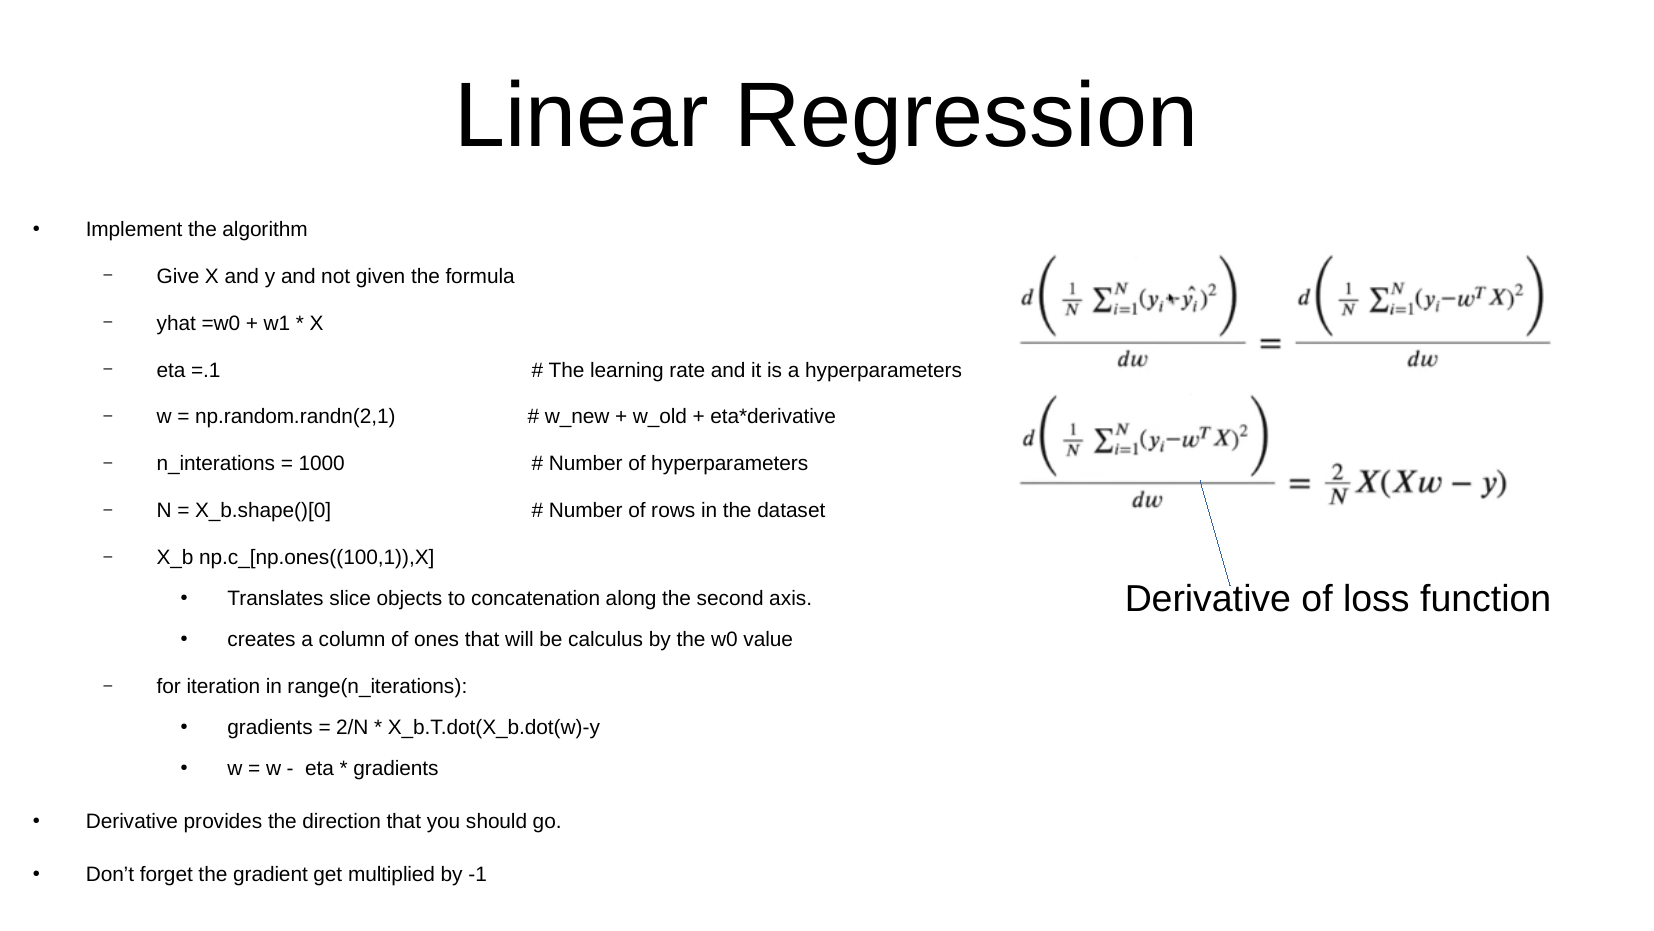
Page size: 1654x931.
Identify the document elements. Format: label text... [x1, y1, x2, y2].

title Linear Regression [82, 37, 1571, 193]
picture [975, 239, 1574, 528]
list Implement the algorithm Give X and y and not given the formula yhat =w0 + w1 * X eta =.1 # The learning rate and it is a hyperparameters w = np.random.randn(2,1) # w_new + w_old + eta*derivative n_interations = 1000 # Number of hyperparameters N = X_b.shape()[0] # Number of rows in the dataset X_b np.c_[np.ones((100,1)),X] Translates slice objects to concatenation along the second axis. creates a column of ones that will be calculus by the w0 value for iteration in range(n_iterations): gradients = 2/N * X_b.T.dot(X_b.dot(w)-y w = w - eta * gradients Derivative provides the direction that you should go. Don’t forget the gradient get multiplied by -1 [15, 217, 1571, 901]
text_box Derivative of loss function [1110, 570, 1621, 627]
